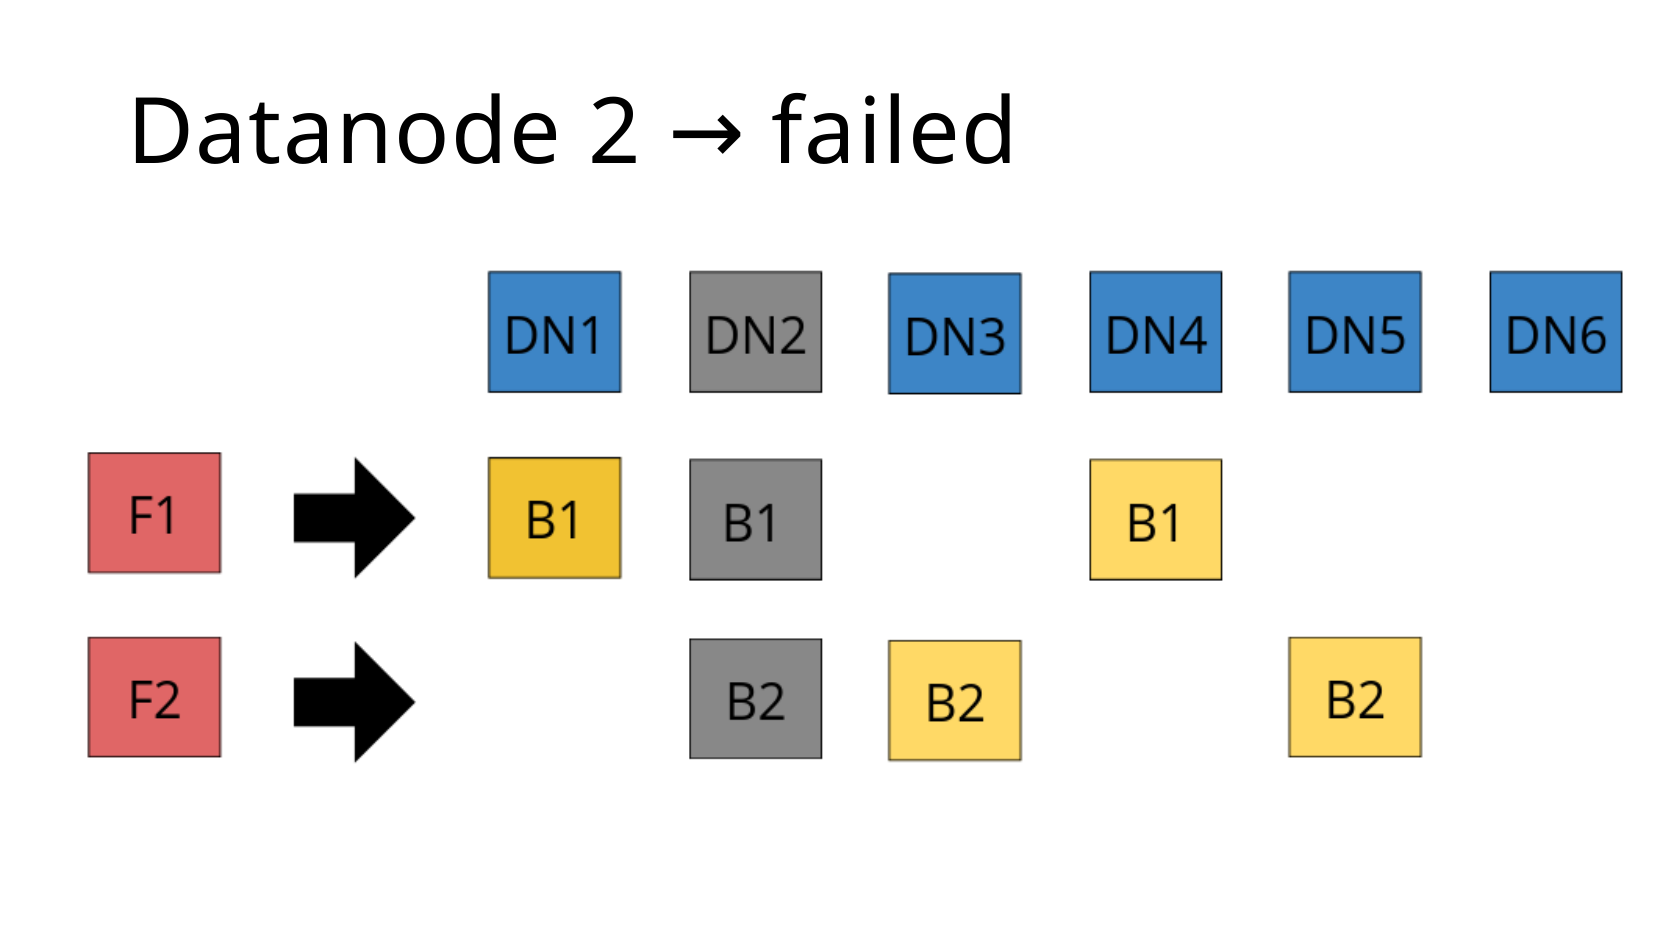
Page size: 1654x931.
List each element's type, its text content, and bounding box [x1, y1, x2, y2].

title Datanode 2 → failed [127, 69, 1654, 187]
picture [30, 221, 1654, 814]
